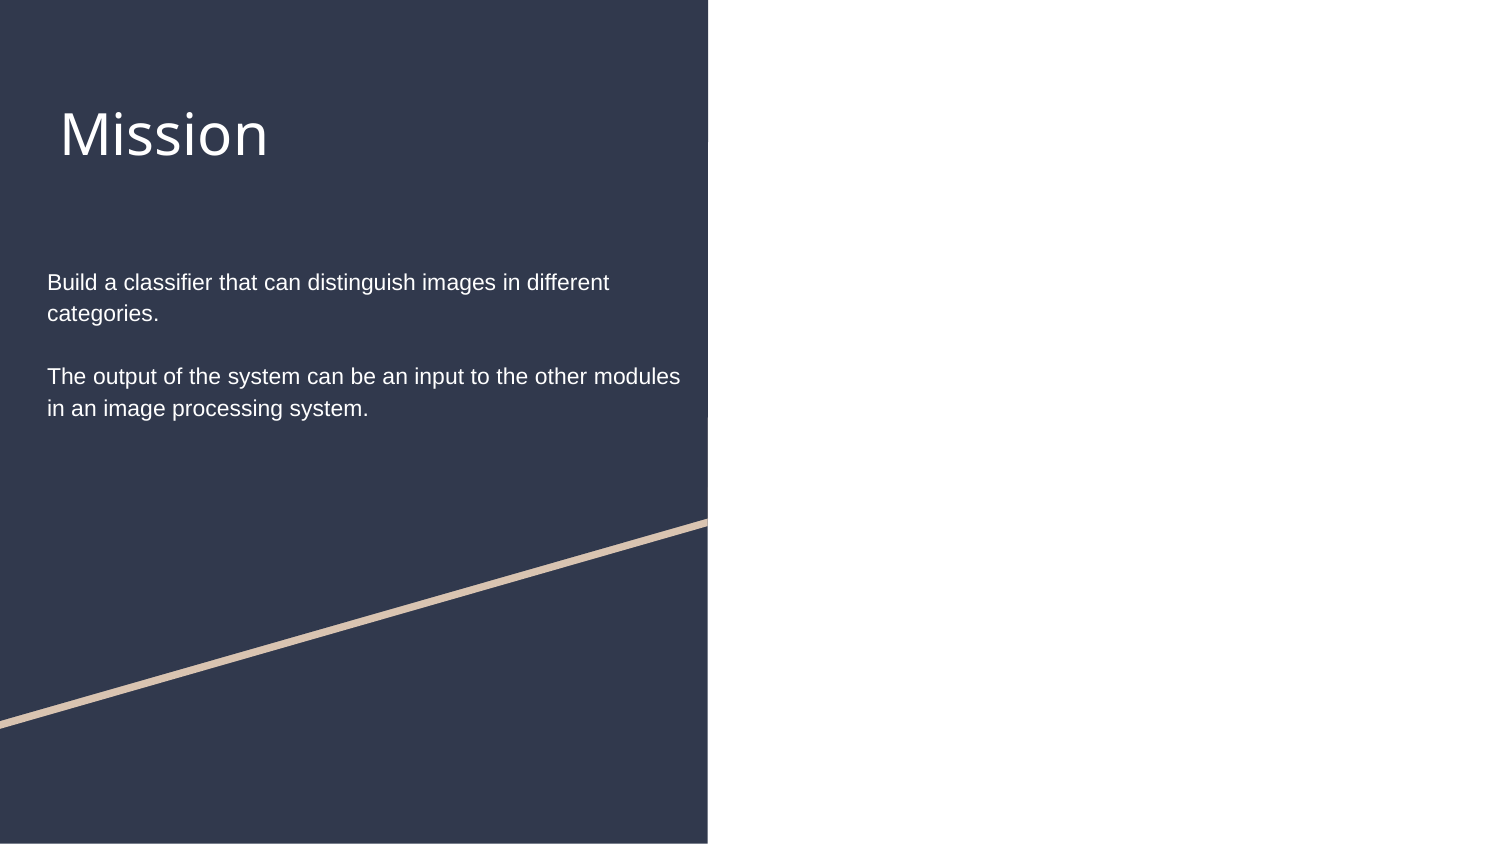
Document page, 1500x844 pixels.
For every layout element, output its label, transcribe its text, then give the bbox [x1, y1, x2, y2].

title Mission [44, 82, 482, 215]
list Build a classifier that can distinguish images in different categories. The output of the system can be an input to the other modules in an image processing system. [32, 215, 716, 844]
